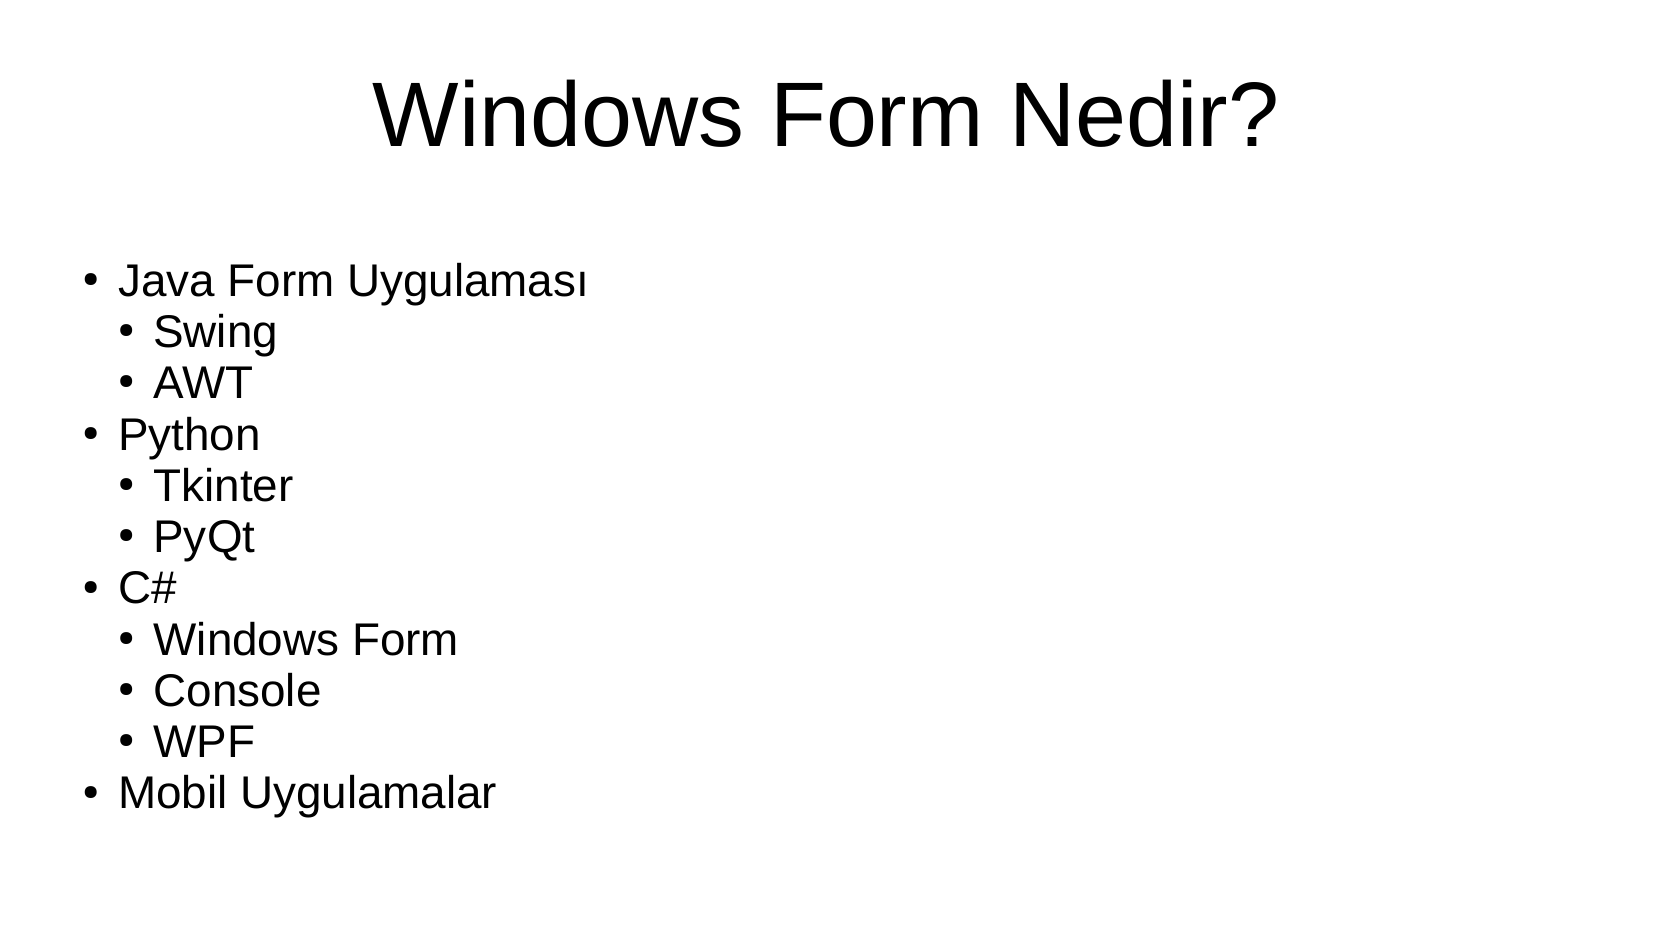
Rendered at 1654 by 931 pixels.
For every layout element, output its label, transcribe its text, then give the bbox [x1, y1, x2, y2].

subtitle Java Form Uygulaması Swing AWT Python Tkinter PyQt C# Windows Form Console WPF Mobil Uygulamalar [82, 223, 1571, 851]
title Windows Form Nedir? [82, 37, 1571, 193]
